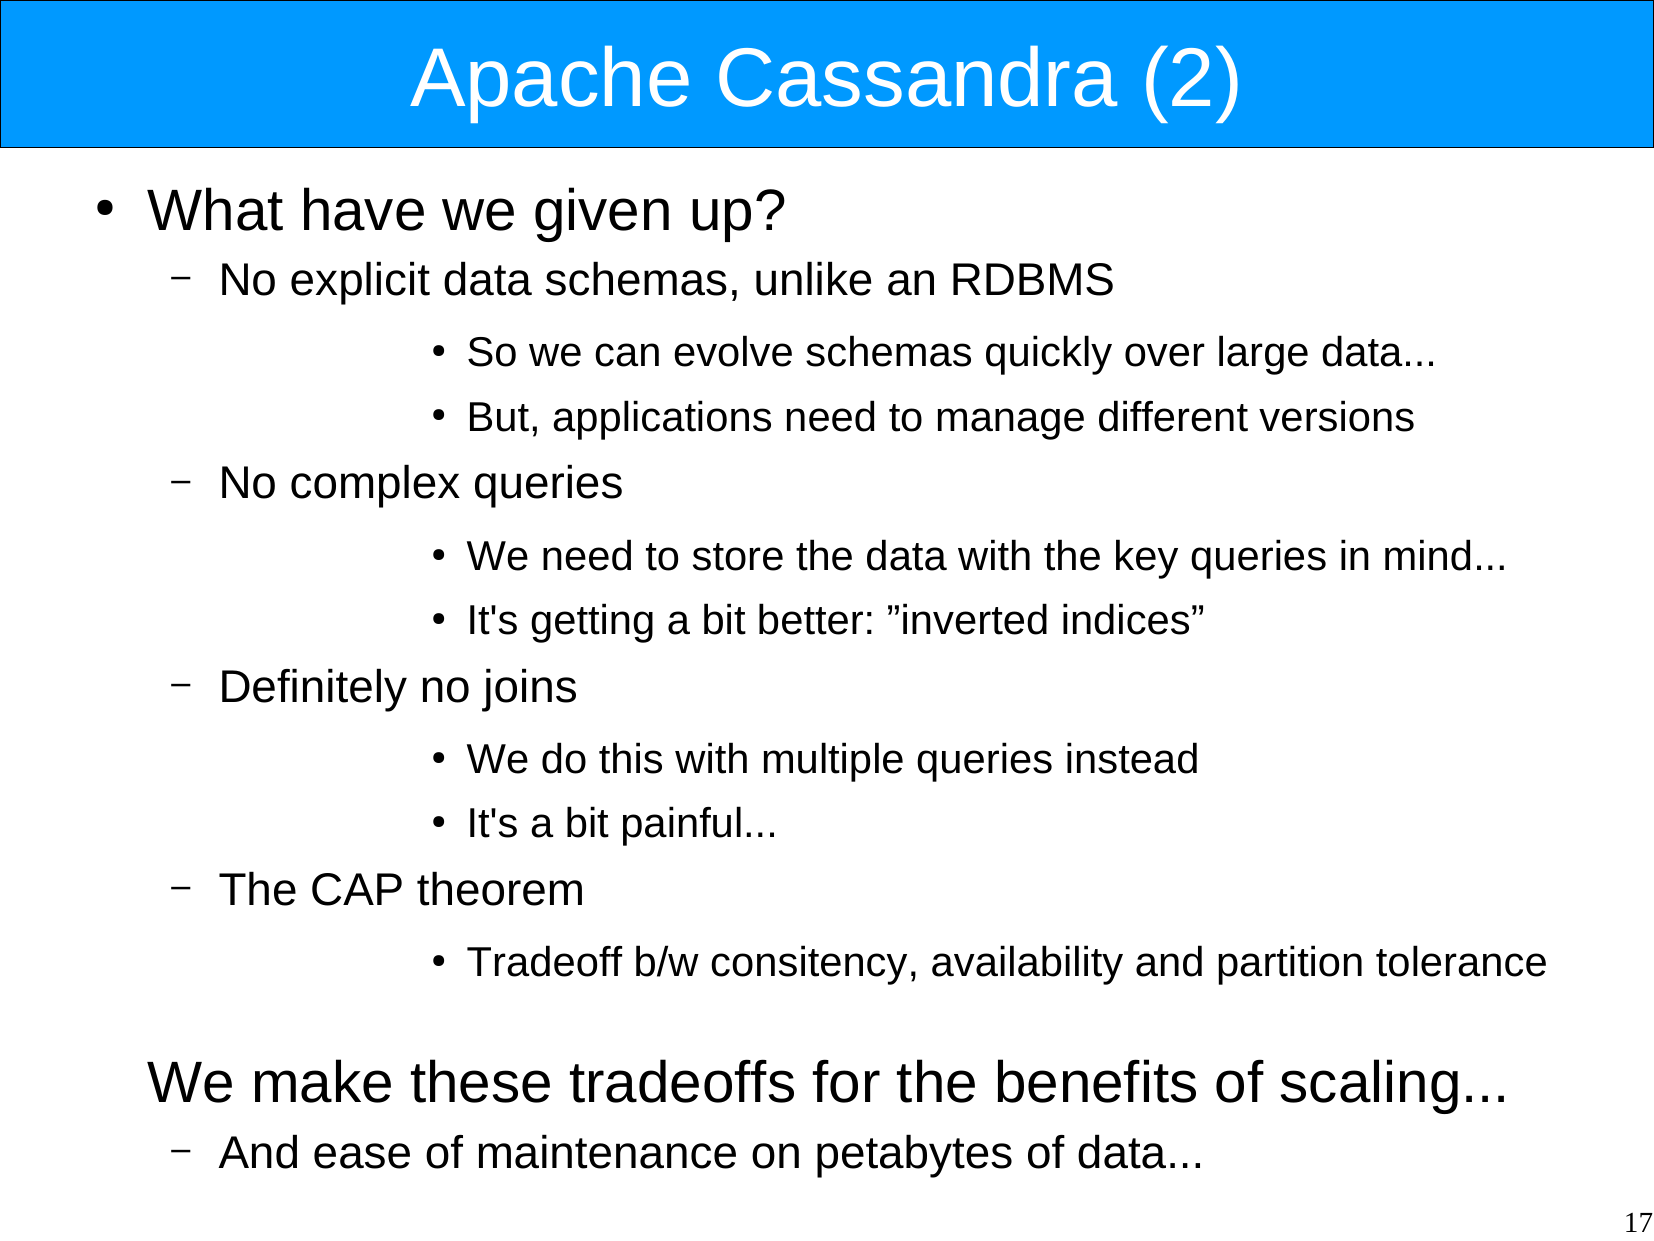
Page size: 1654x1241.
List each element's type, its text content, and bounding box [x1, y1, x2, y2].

title Apache Cassandra (2) [82, 21, 1571, 135]
list What have we given up? No explicit data schemas, unlike an RDBMS So we can evolve schemas quickly over large data... But, applications need to manage different versions No complex queries We need to store the data with the key queries in mind... It's getting a bit better: ”inverted indices” Definitely no joins We do this with multiple queries instead It's a bit painful... The CAP theorem Tradeoff b/w consitency, availability and partition tolerance We make these tradeoffs for the benefits of scaling... And ease of maintenance on petabytes of data... [76, 177, 1565, 1196]
